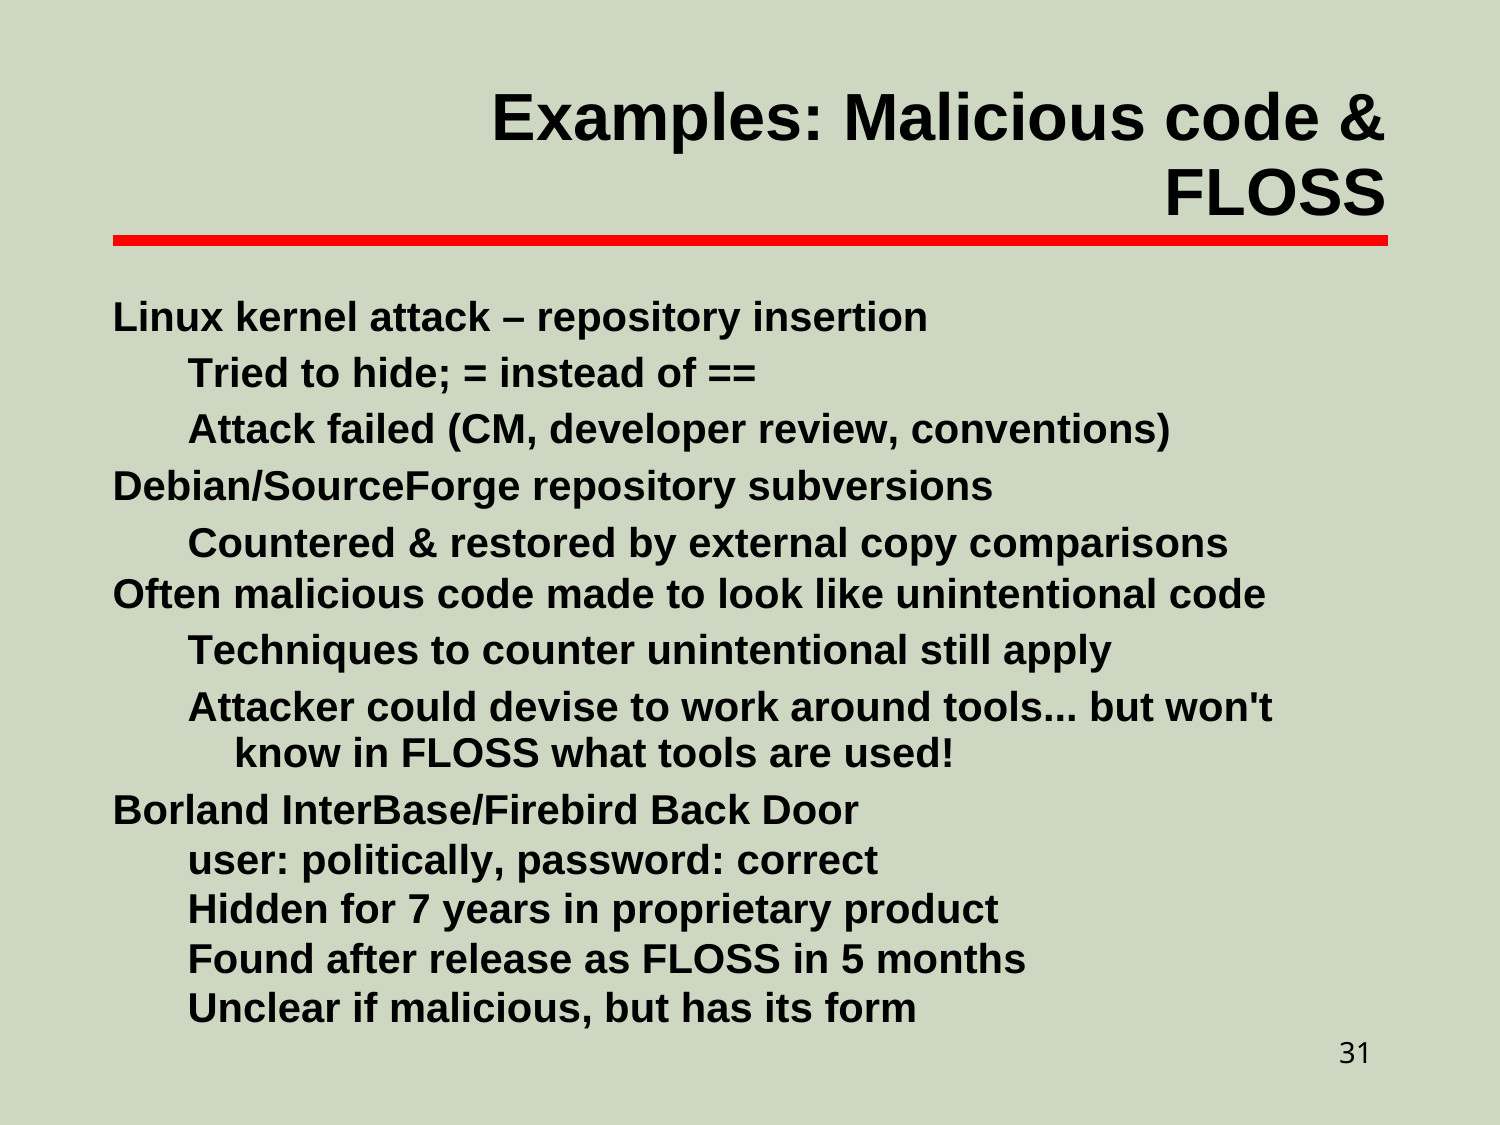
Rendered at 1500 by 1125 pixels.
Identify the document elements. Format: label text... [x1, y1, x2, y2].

list Linux kernel attack – repository insertion Tried to hide; = instead of == Attack failed (CM, developer review, conventions) Debian/SourceForge repository subversions Countered & restored by external copy comparisons Often malicious code made to look like unintentional code Techniques to counter unintentional still apply Attacker could devise to work around tools... but won't know in FLOSS what tools are used! Borland InterBase/Firebird Back Door user: politically, password: correct Hidden for 7 years in proprietary product Found after release as FLOSS in 5 months Unclear if malicious, but has its form [112, 299, 1388, 1077]
title Examples: Malicious code & FLOSS [337, 74, 1388, 235]
